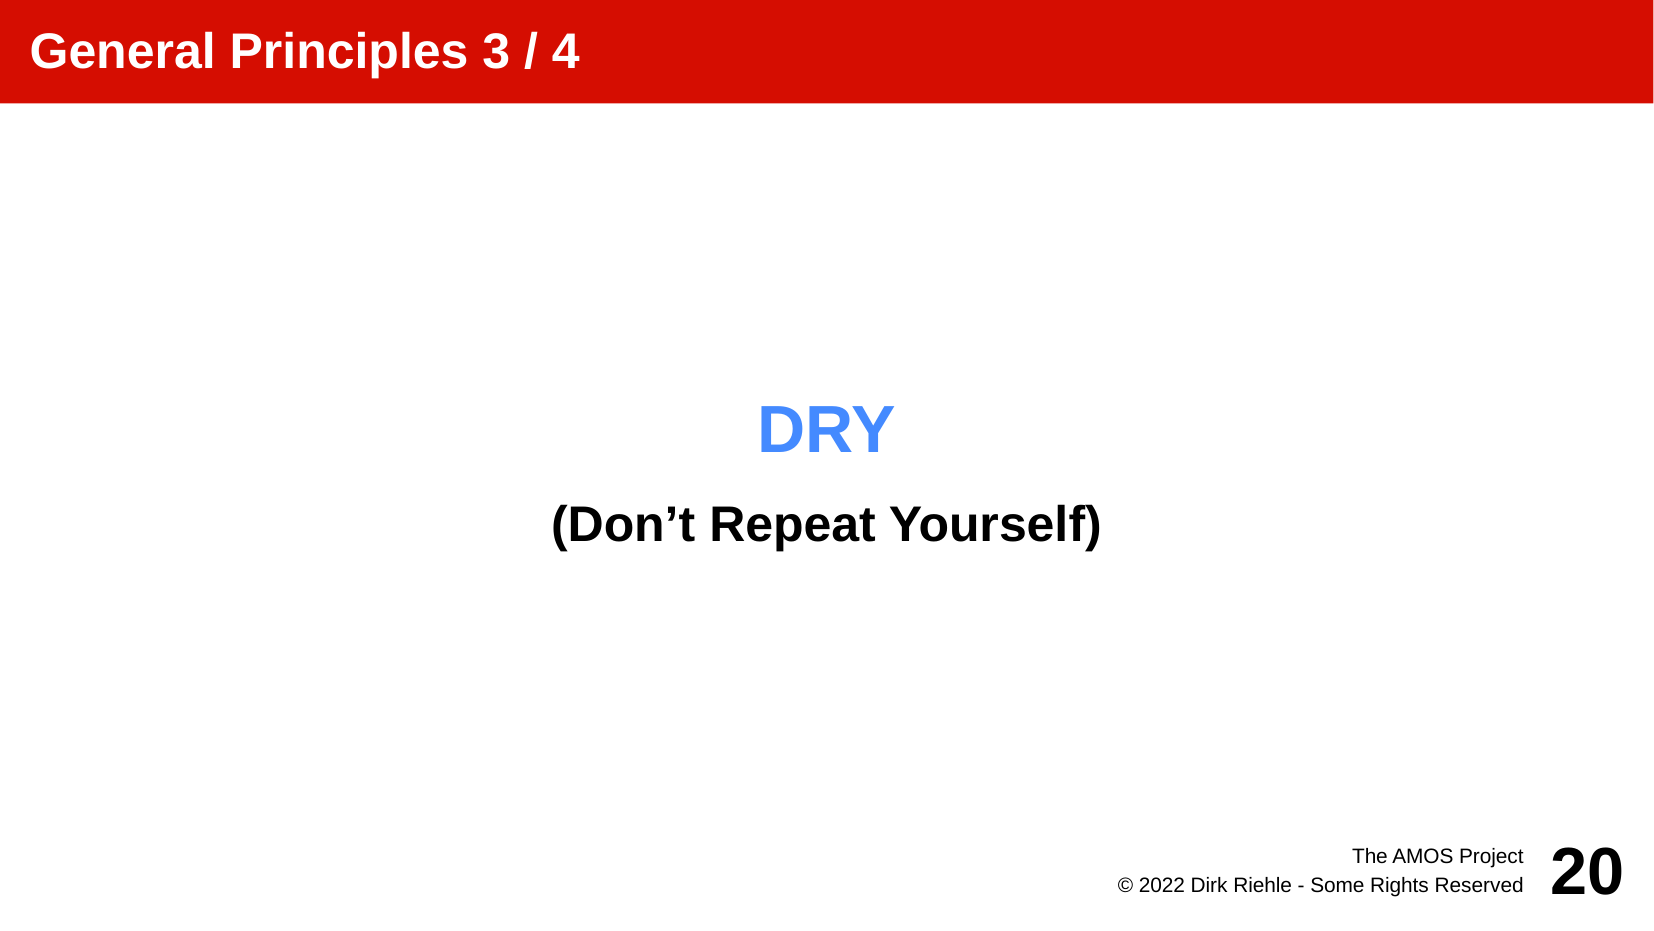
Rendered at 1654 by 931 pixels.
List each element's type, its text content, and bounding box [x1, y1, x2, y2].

subtitle DRY (Don’t Repeat Yourself) [29, 132, 1625, 813]
title General Principles 3 / 4 [0, 0, 1654, 104]
